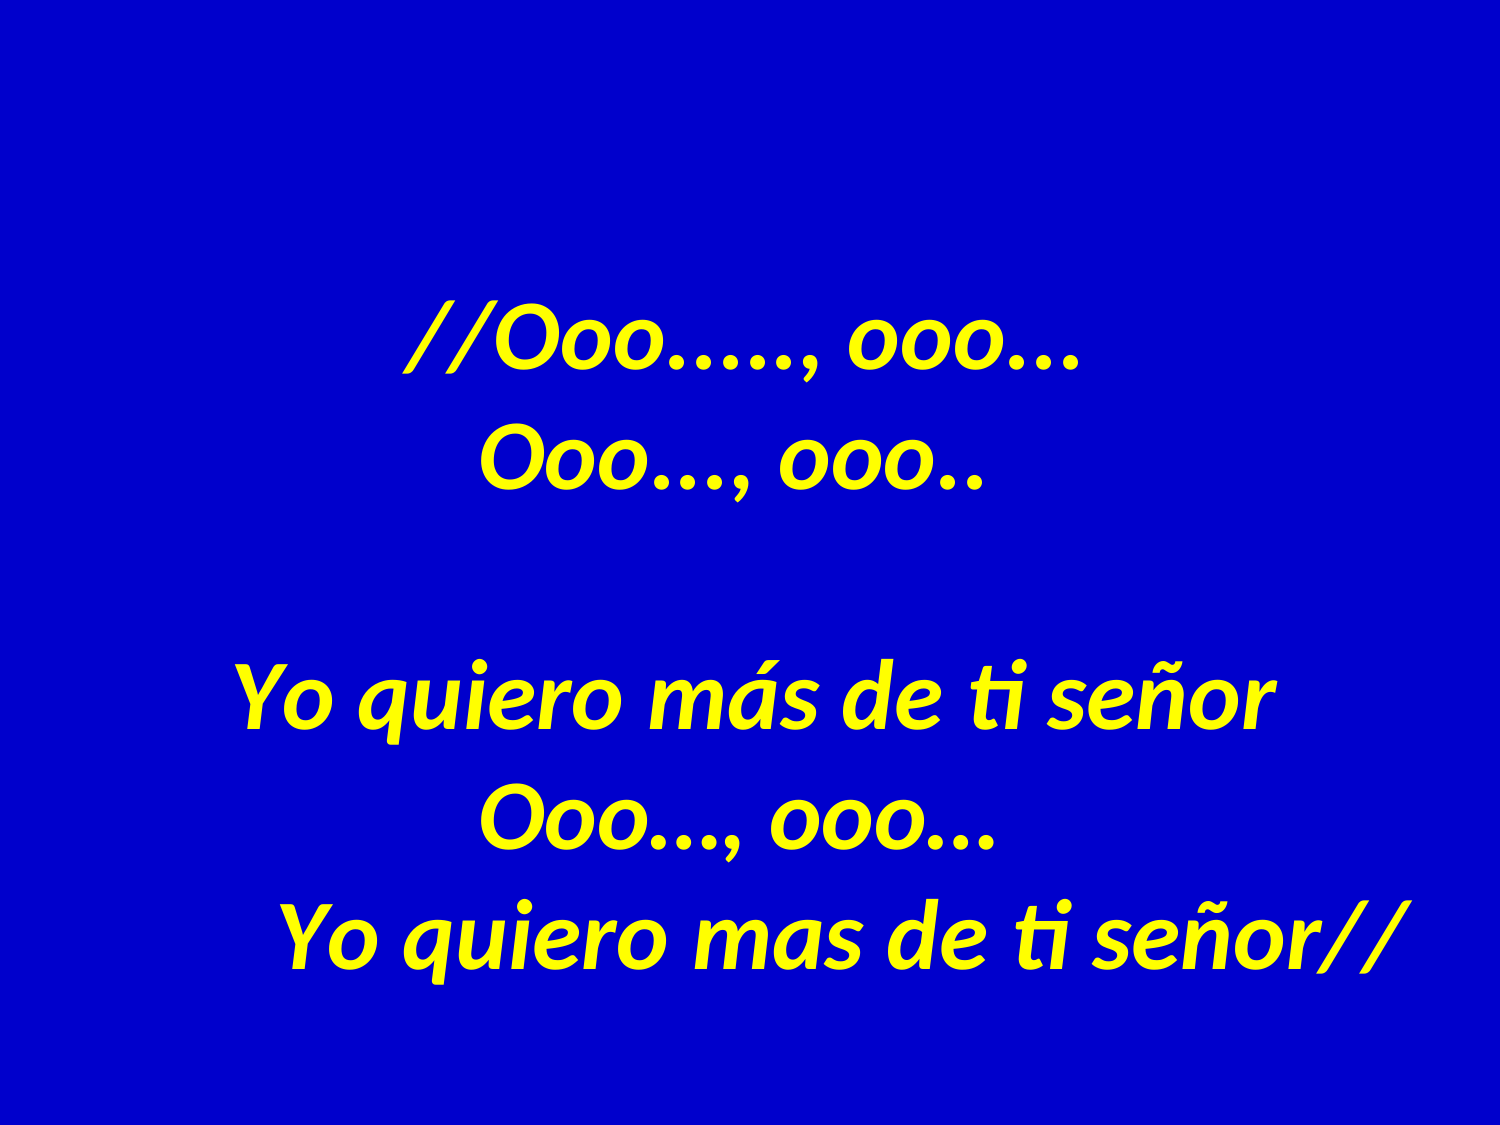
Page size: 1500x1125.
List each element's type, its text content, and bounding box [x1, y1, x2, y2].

text_box //Ooo....., ooo... Ooo..., ooo.. Yo quiero más de ti señor Ooo…, ooo… Yo quiero mas de ti señor// [159, 262, 1447, 965]
